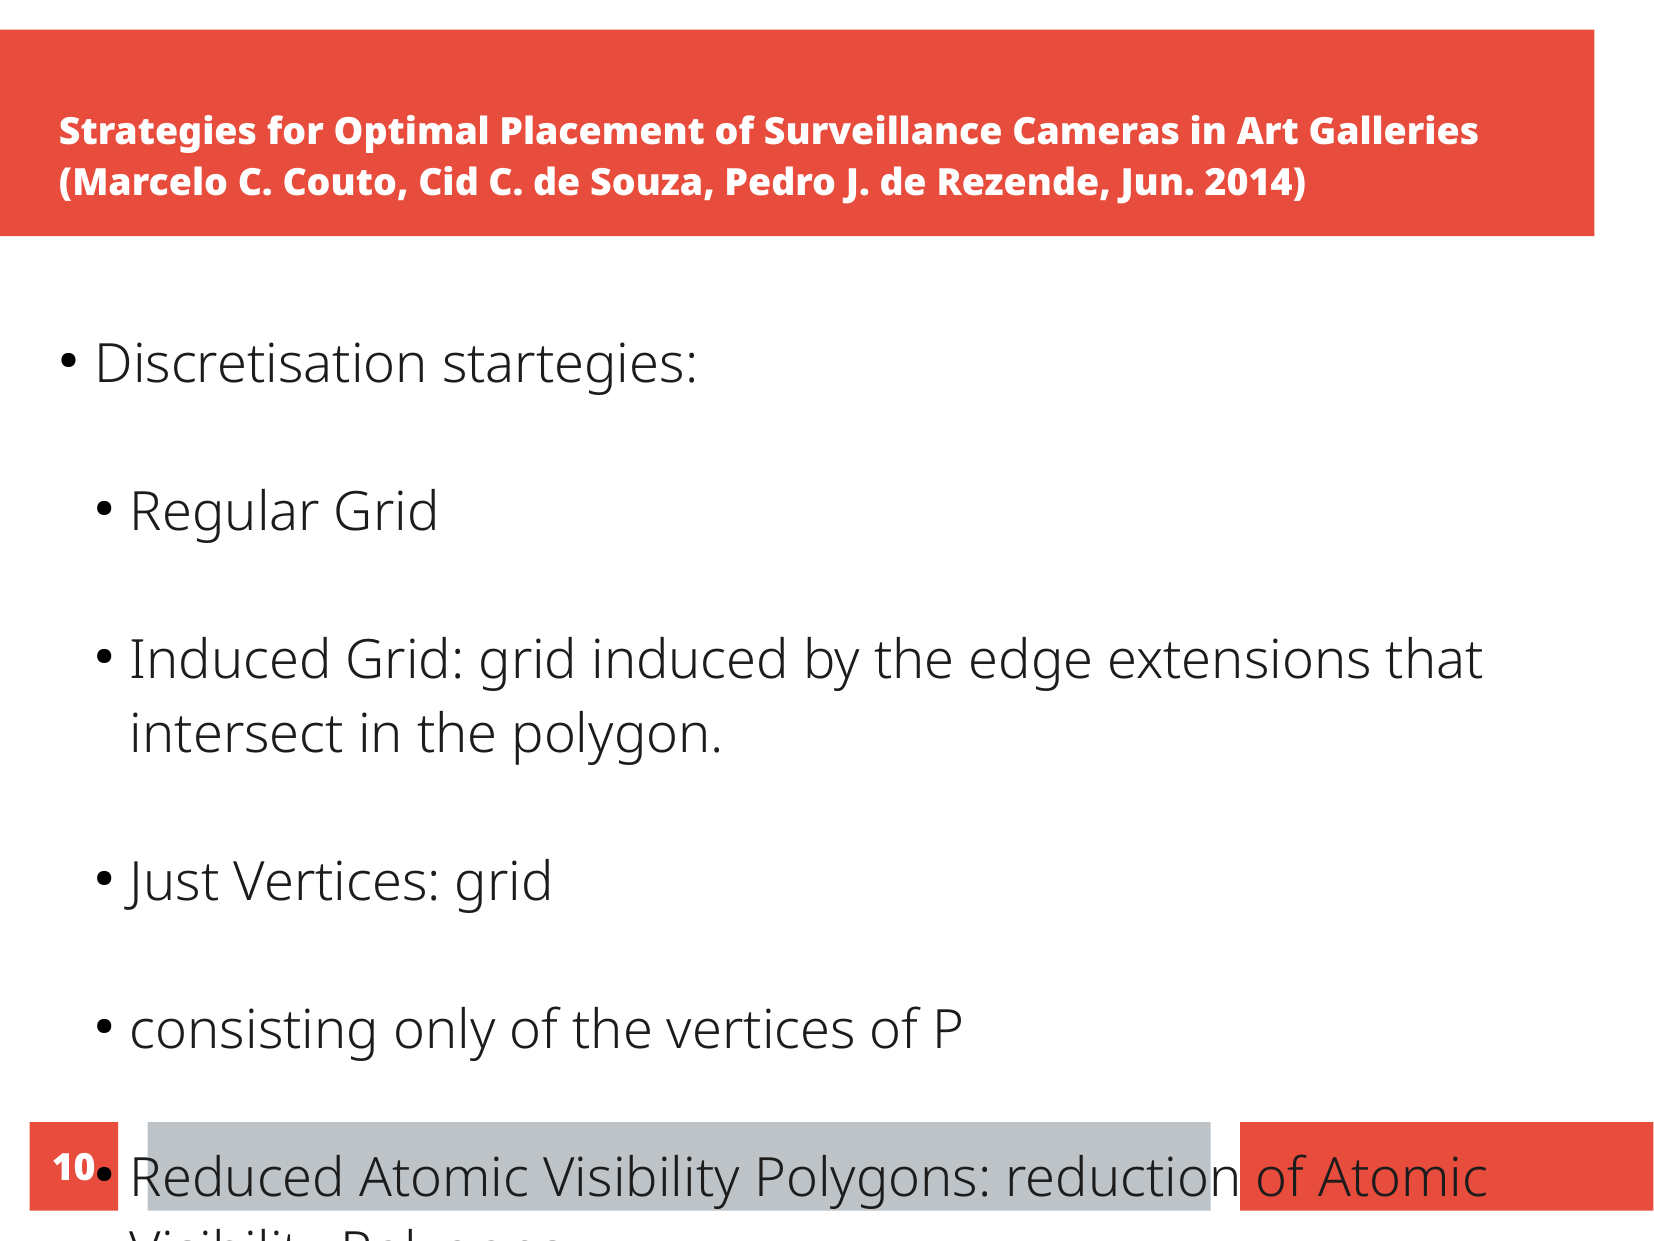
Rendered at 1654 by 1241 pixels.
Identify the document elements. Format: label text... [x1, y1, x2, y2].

title Strategies for Optimal Placement of Surveillance Cameras in Art Galleries (Marcelo C. Couto, Cid C. de Souza, Pedro J. de Rezende, Jun. 2014) [59, 59, 1595, 207]
subtitle Discretisation startegies: Regular Grid Induced Grid: grid induced by the edge extensions that intersect in the polygon. Just Vertices: grid consisting only of the vertices of P Reduced Atomic Visibility Polygons: reduction of Atomic Visibility Polygons [59, 324, 1565, 1093]
